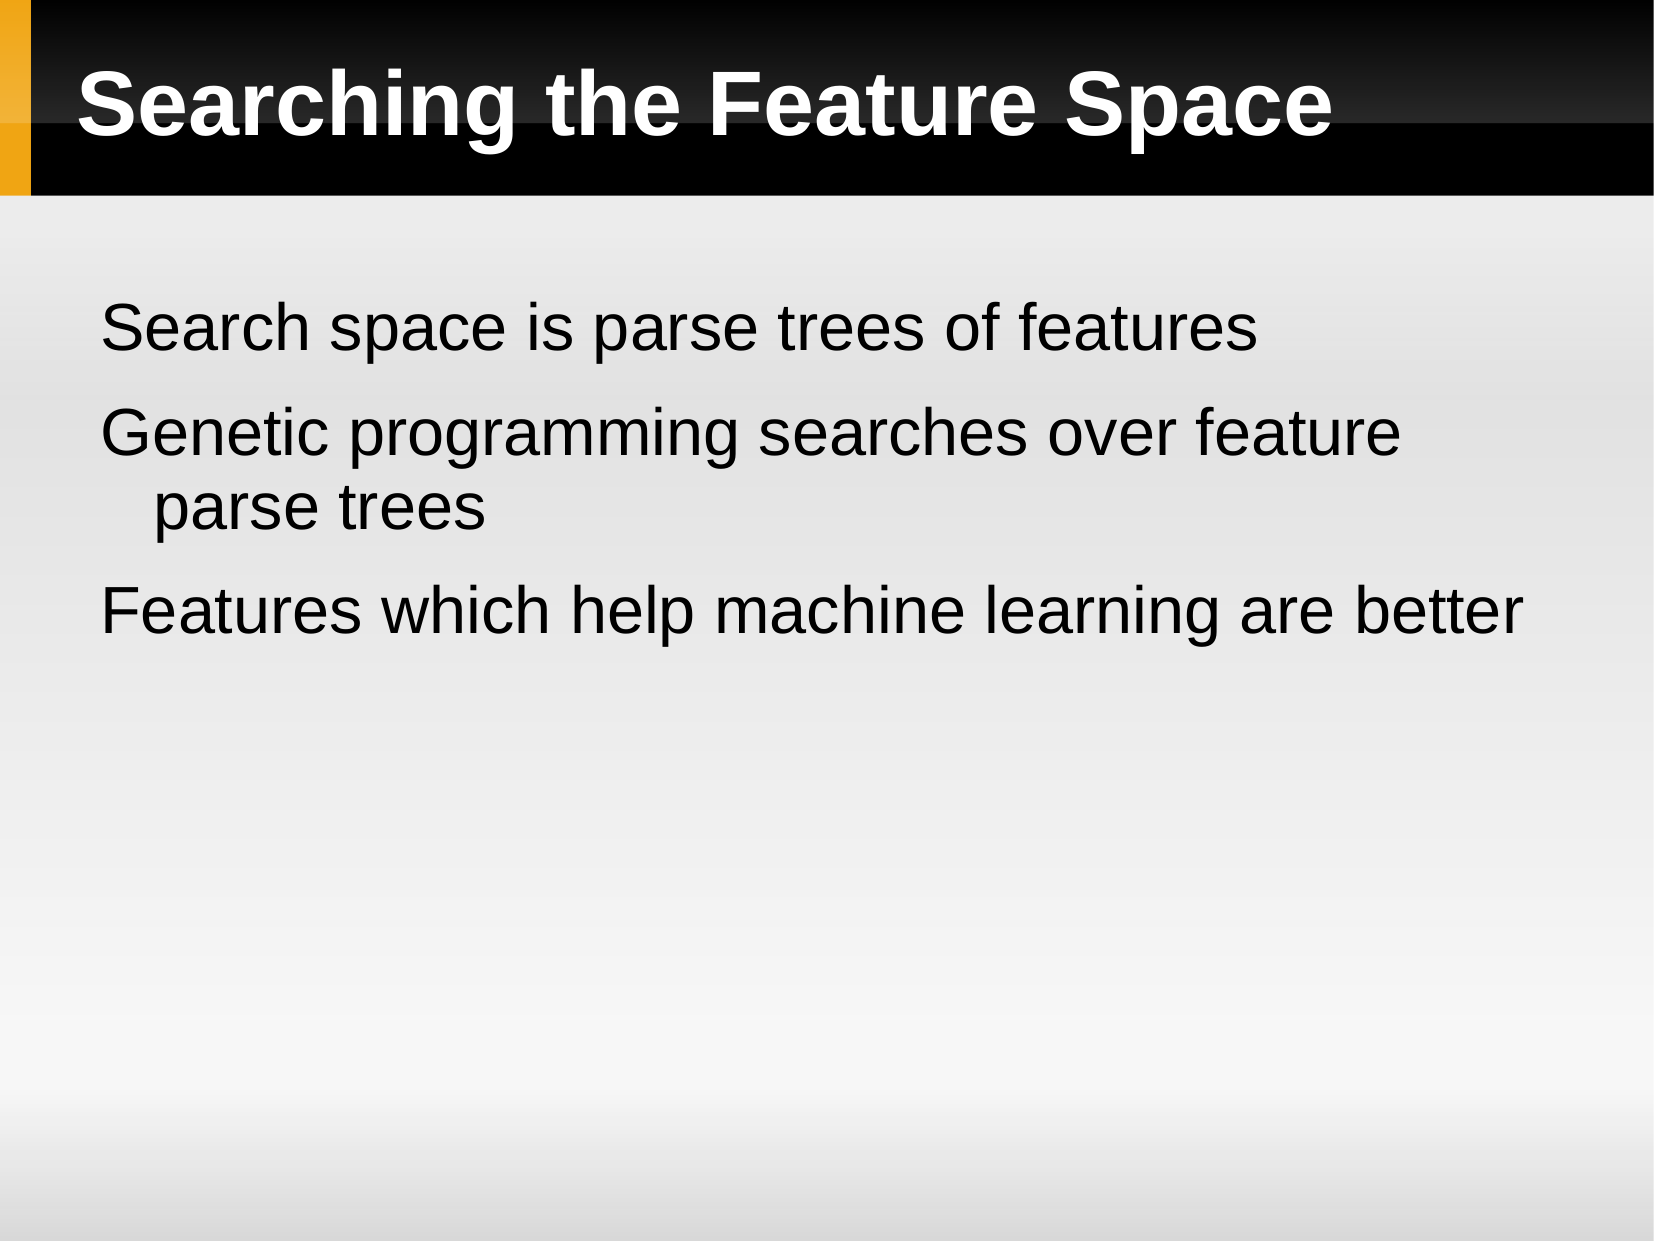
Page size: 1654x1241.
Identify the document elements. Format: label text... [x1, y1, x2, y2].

list Search space is parse trees of features Genetic programming searches over feature parse trees Features which help machine learning are better [82, 290, 1571, 1094]
picture [0, 0, 1654, 1241]
title Searching the Feature Space [76, 7, 1565, 200]
